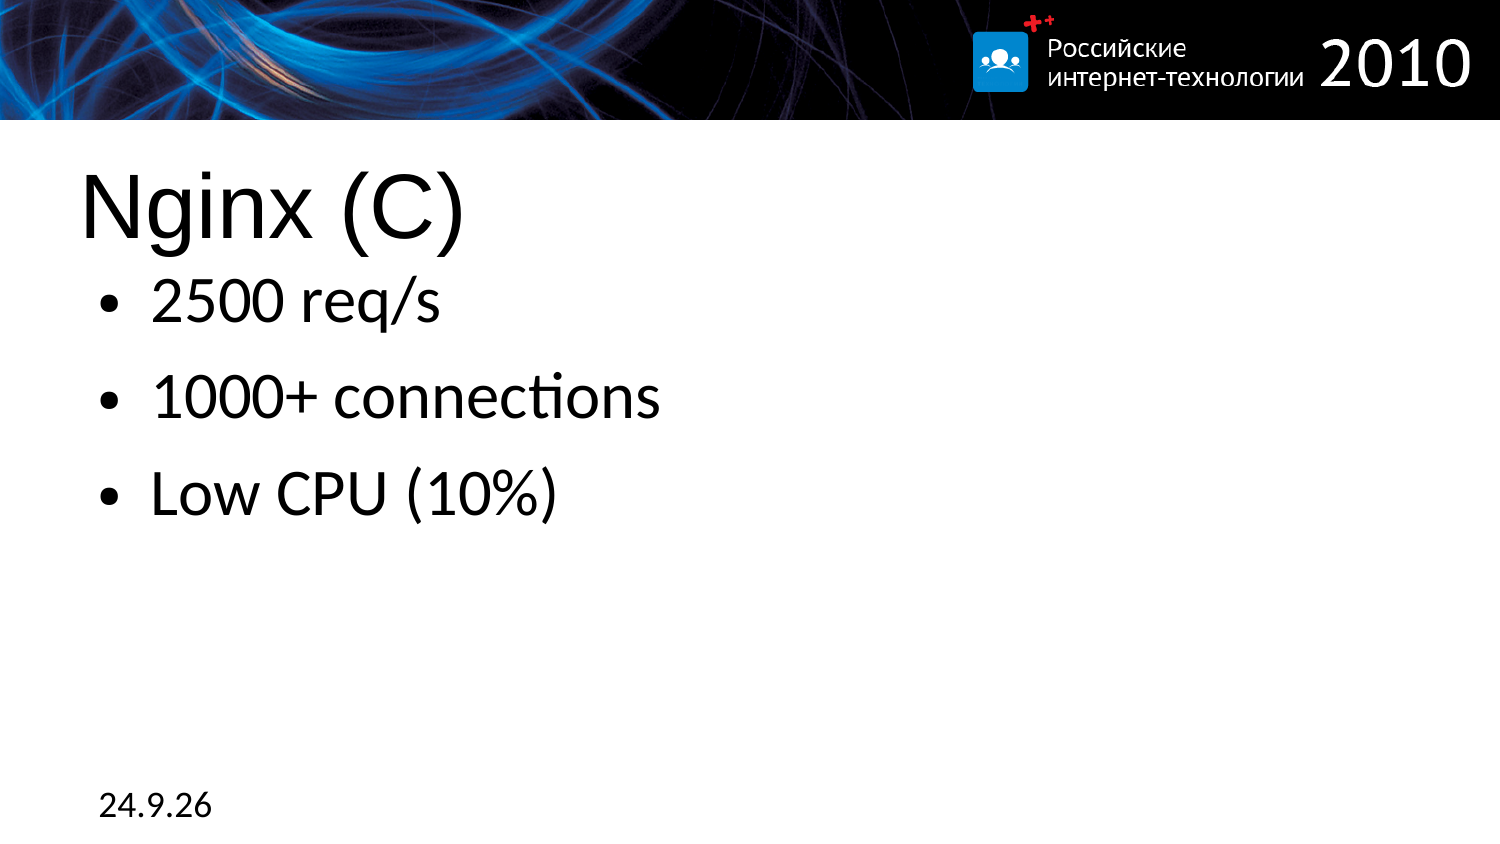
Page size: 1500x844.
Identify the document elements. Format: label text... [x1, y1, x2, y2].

list 2500 req/s 1000+ connections Low CPU (10%) [79, 272, 1430, 750]
picture [0, 0, 1500, 120]
title Nginx (C) [79, 155, 1430, 258]
